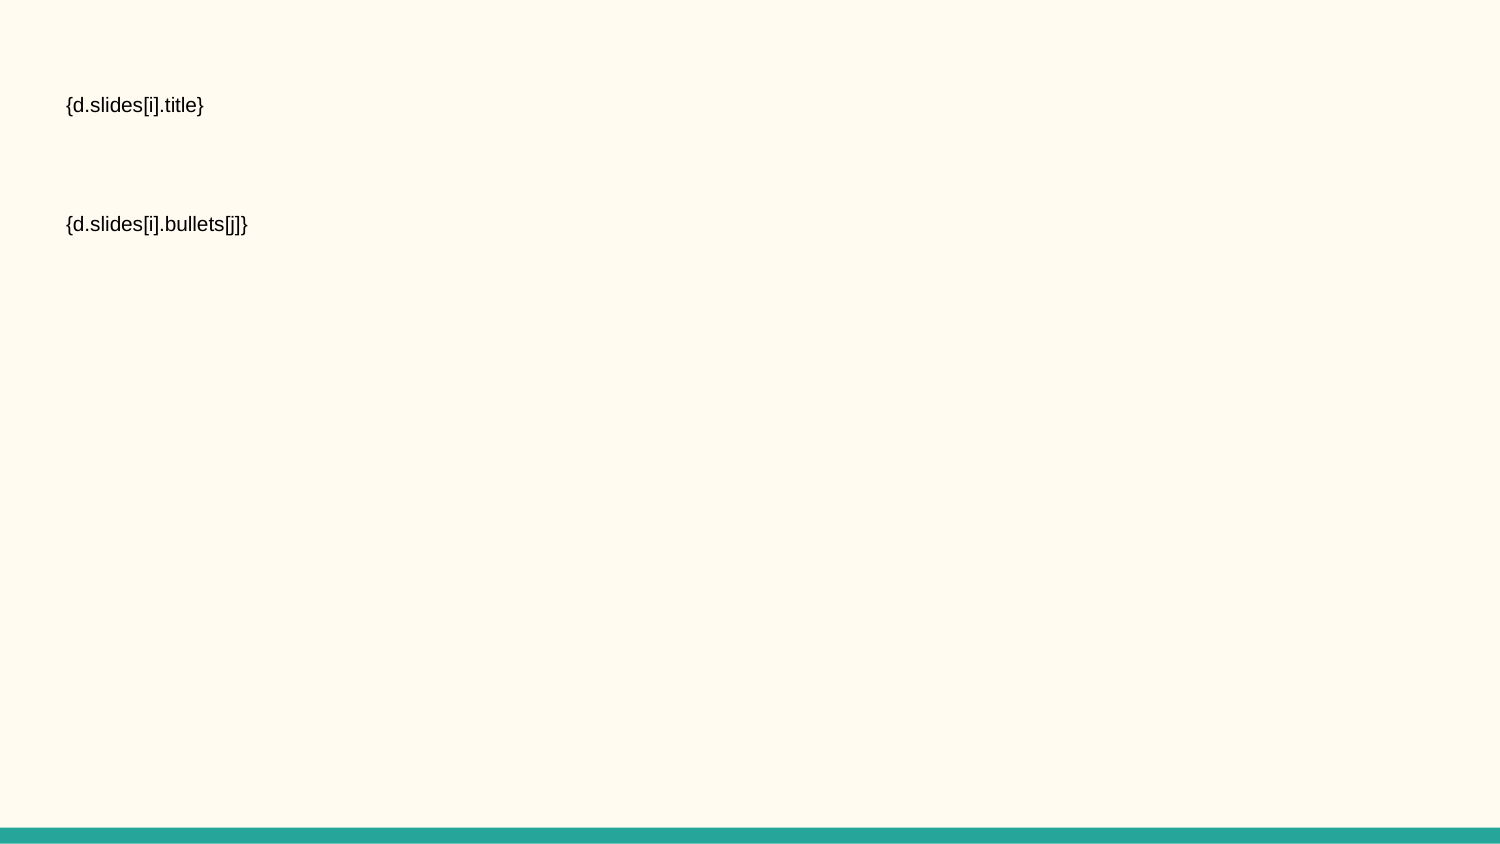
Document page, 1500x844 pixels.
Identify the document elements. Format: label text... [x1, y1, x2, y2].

title {d.slides[i].title} [51, 72, 1449, 174]
list {d.slides[i].bullets[j]} [51, 192, 1449, 750]
